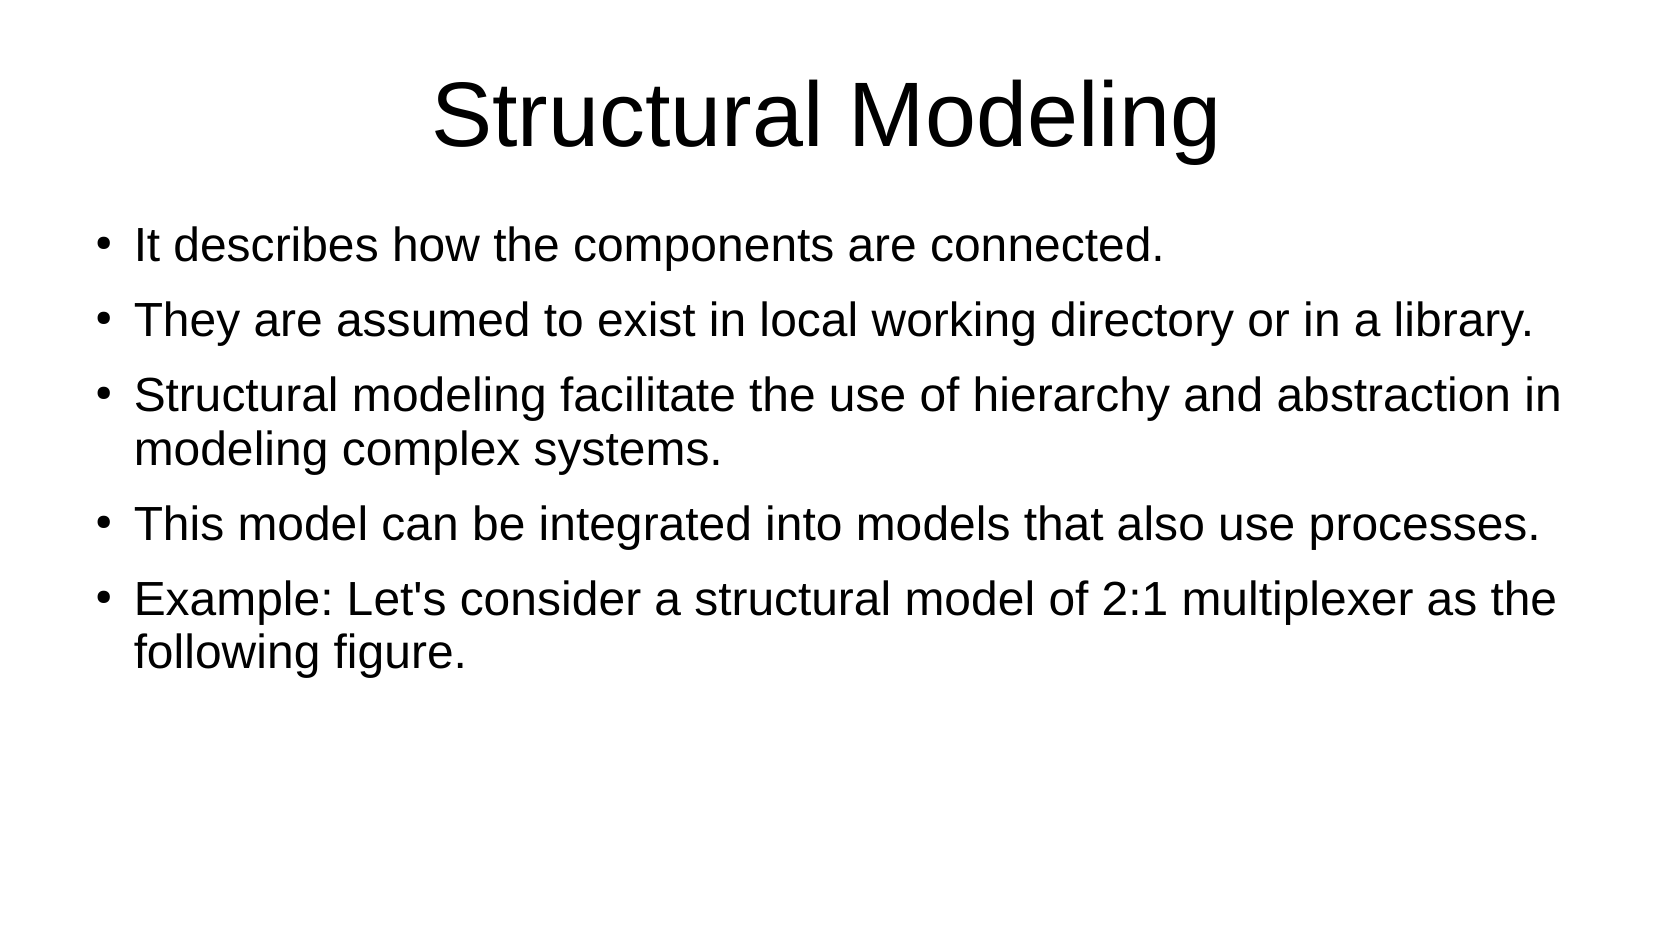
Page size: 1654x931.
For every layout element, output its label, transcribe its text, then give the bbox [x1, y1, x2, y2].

list It describes how the components are connected. They are assumed to exist in local working directory or in a library. Structural modeling facilitate the use of hierarchy and abstraction in modeling complex systems. This model can be integrated into models that also use processes. Example: Let's consider a structural model of 2:1 multiplexer as the following figure. [82, 217, 1571, 758]
title Structural Modeling [82, 37, 1571, 193]
